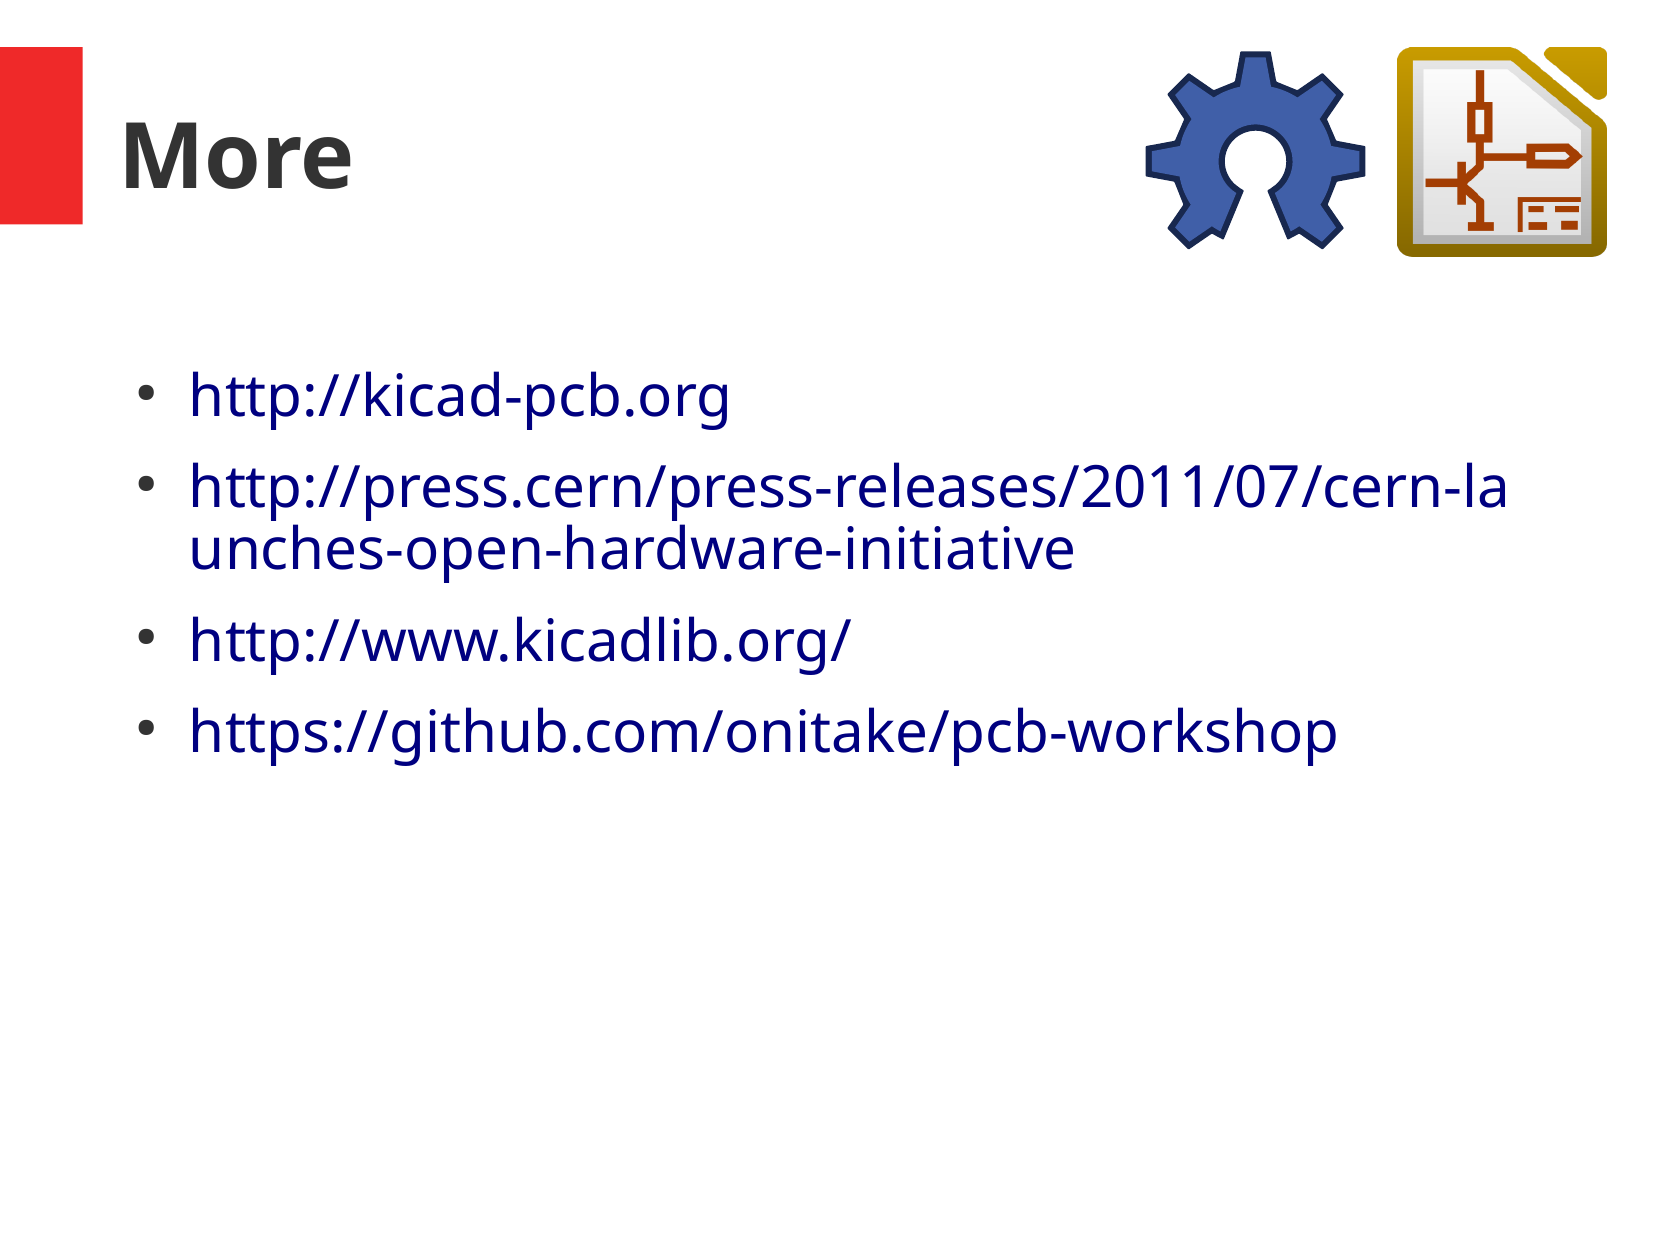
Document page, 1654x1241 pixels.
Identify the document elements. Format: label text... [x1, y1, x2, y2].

title More [118, 49, 1123, 257]
picture [1397, 47, 1607, 257]
list http://kicad-pcb.org http://press.cern/press-releases/2011/07/cern-launches-open-hardware-initiative http://www.kicadlib.org/ https://github.com/onitake/pcb-workshop [118, 354, 1536, 1074]
